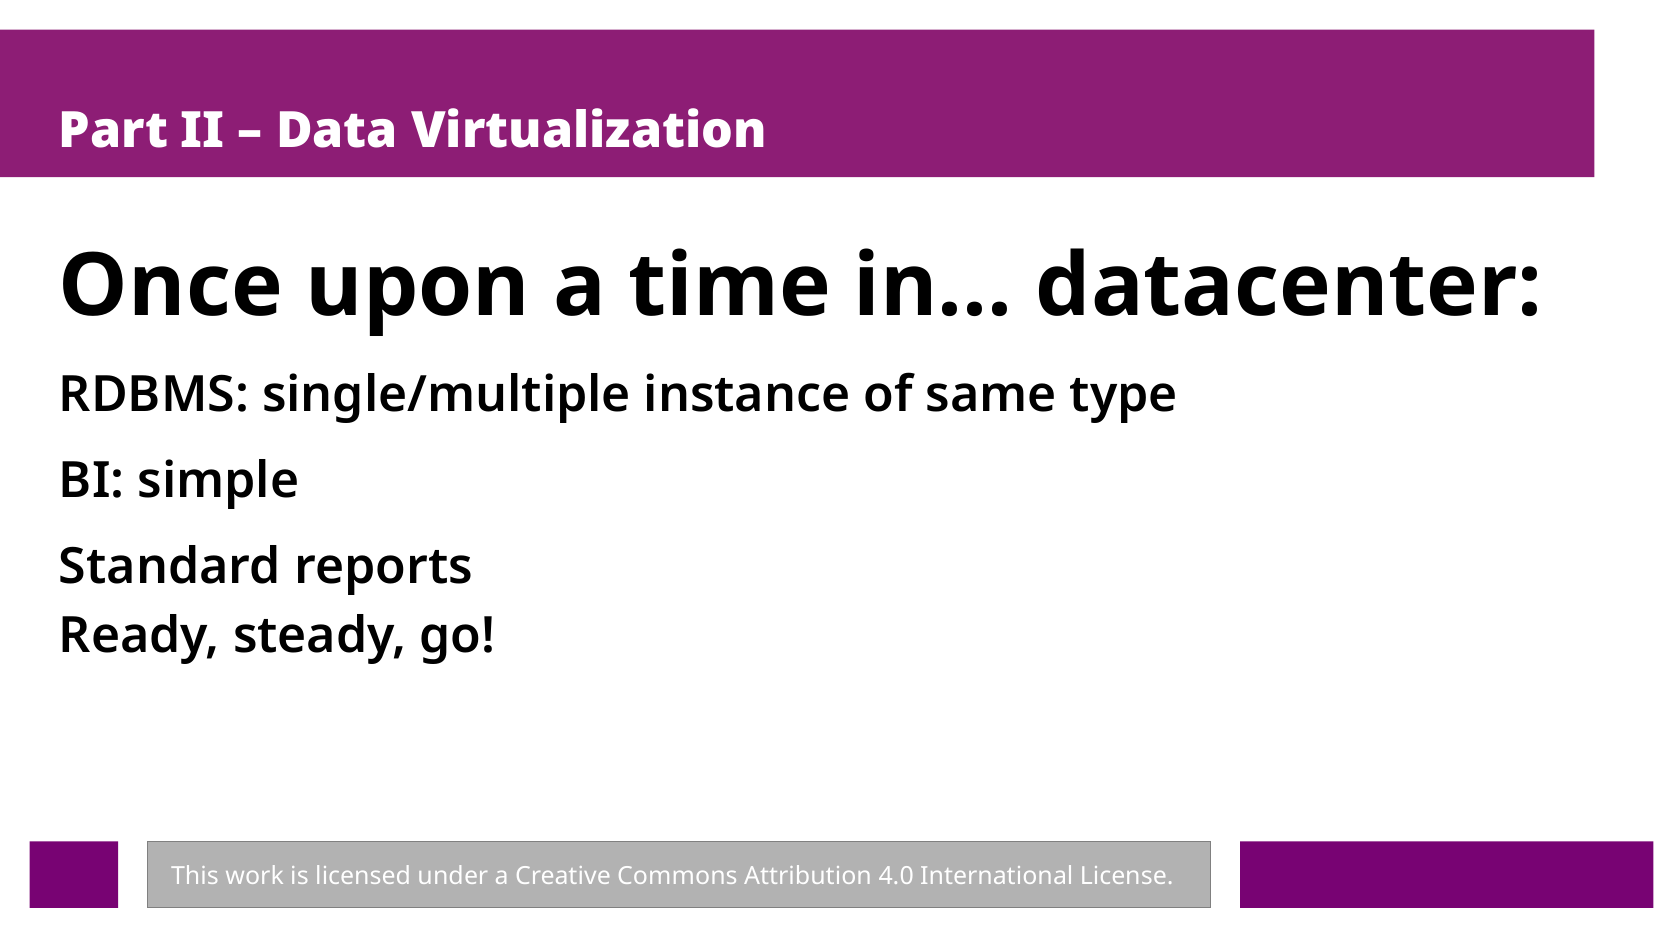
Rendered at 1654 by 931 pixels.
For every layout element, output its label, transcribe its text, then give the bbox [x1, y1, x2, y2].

title Part II – Data Virtualization [59, 44, 1595, 163]
list Once upon a time in... datacenter: RDBMS: single/multiple instance of same type BI: simple Standard reports Ready, steady, go! [59, 221, 1565, 798]
